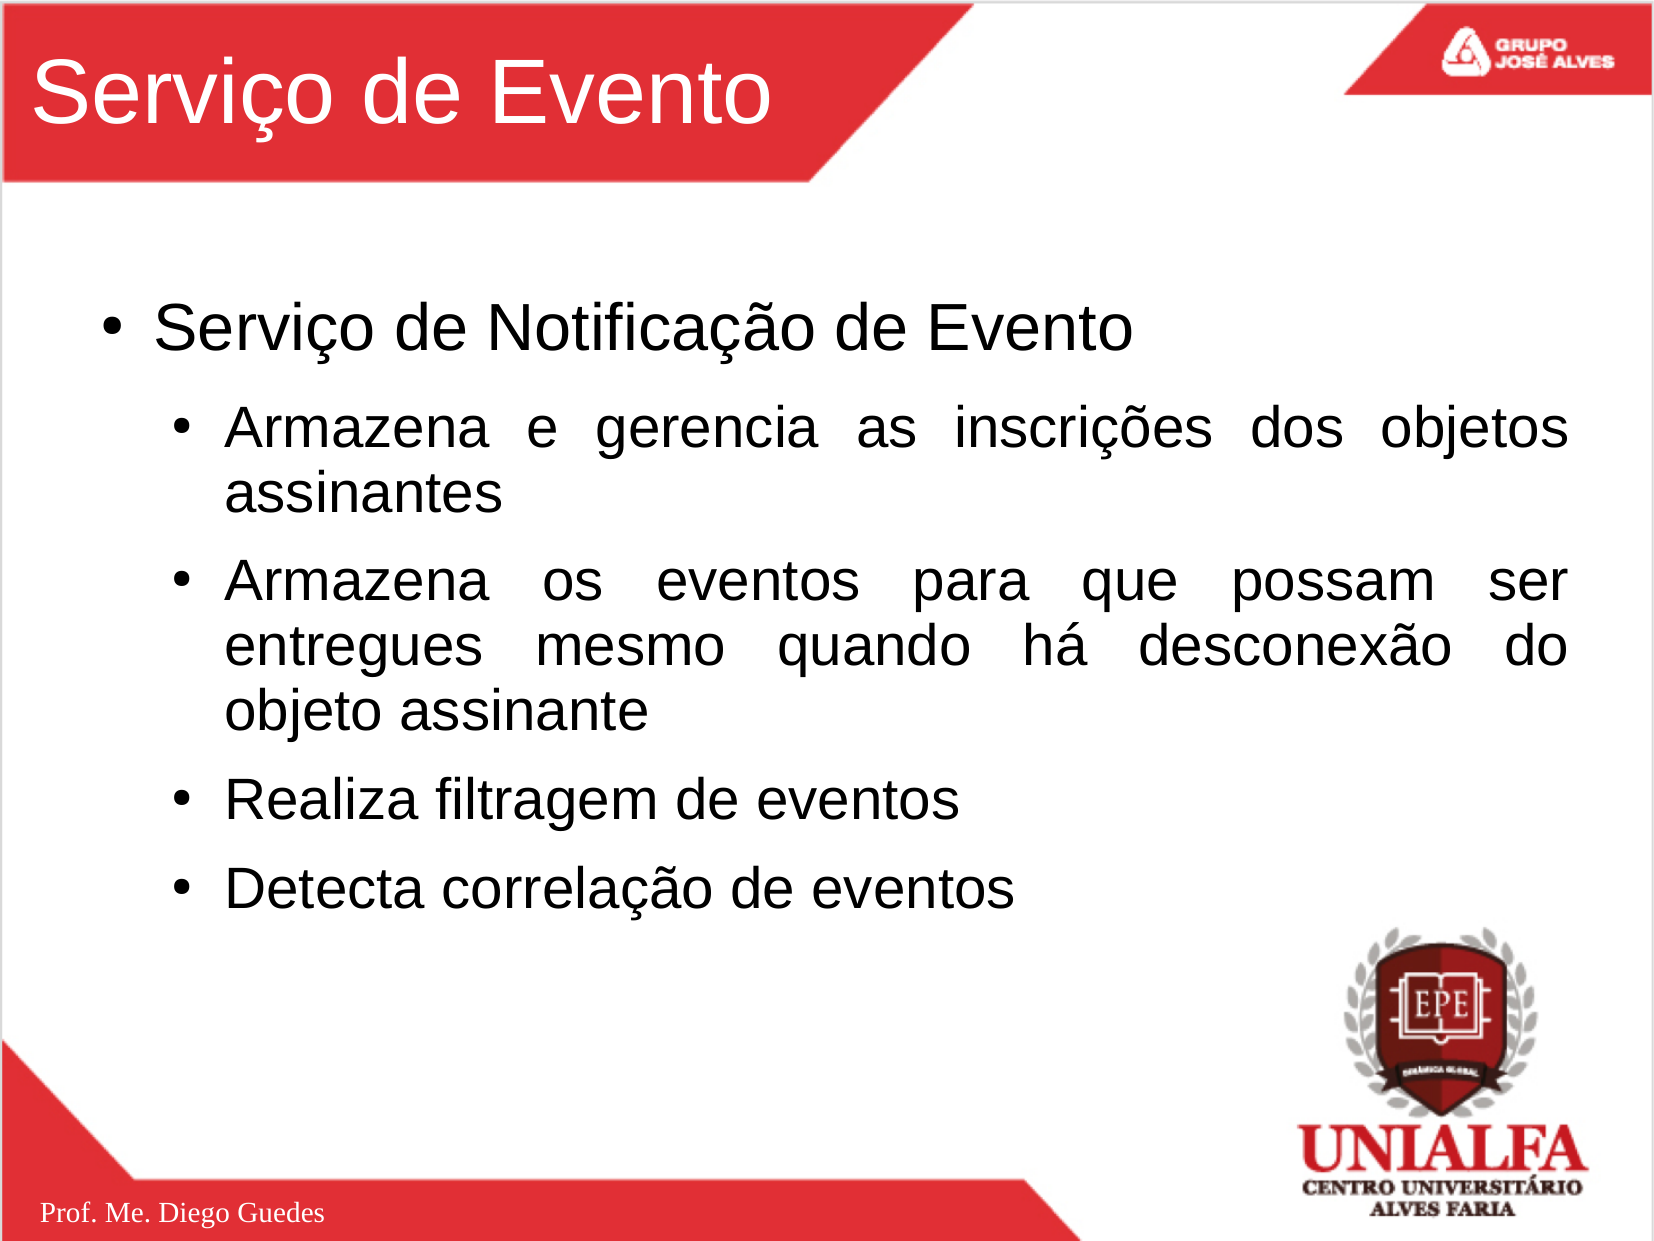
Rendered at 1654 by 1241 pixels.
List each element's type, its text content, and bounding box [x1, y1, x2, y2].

title Serviço de Evento [6, 11, 799, 174]
list Serviço de Notificação de Evento Armazena e gerencia as inscrições dos objetos assinantes Armazena os eventos para que possam ser entregues mesmo quando há desconexão do objeto assinante Realiza filtragem de eventos Detecta correlação de eventos [82, 290, 1571, 1010]
picture [0, 0, 1654, 1241]
